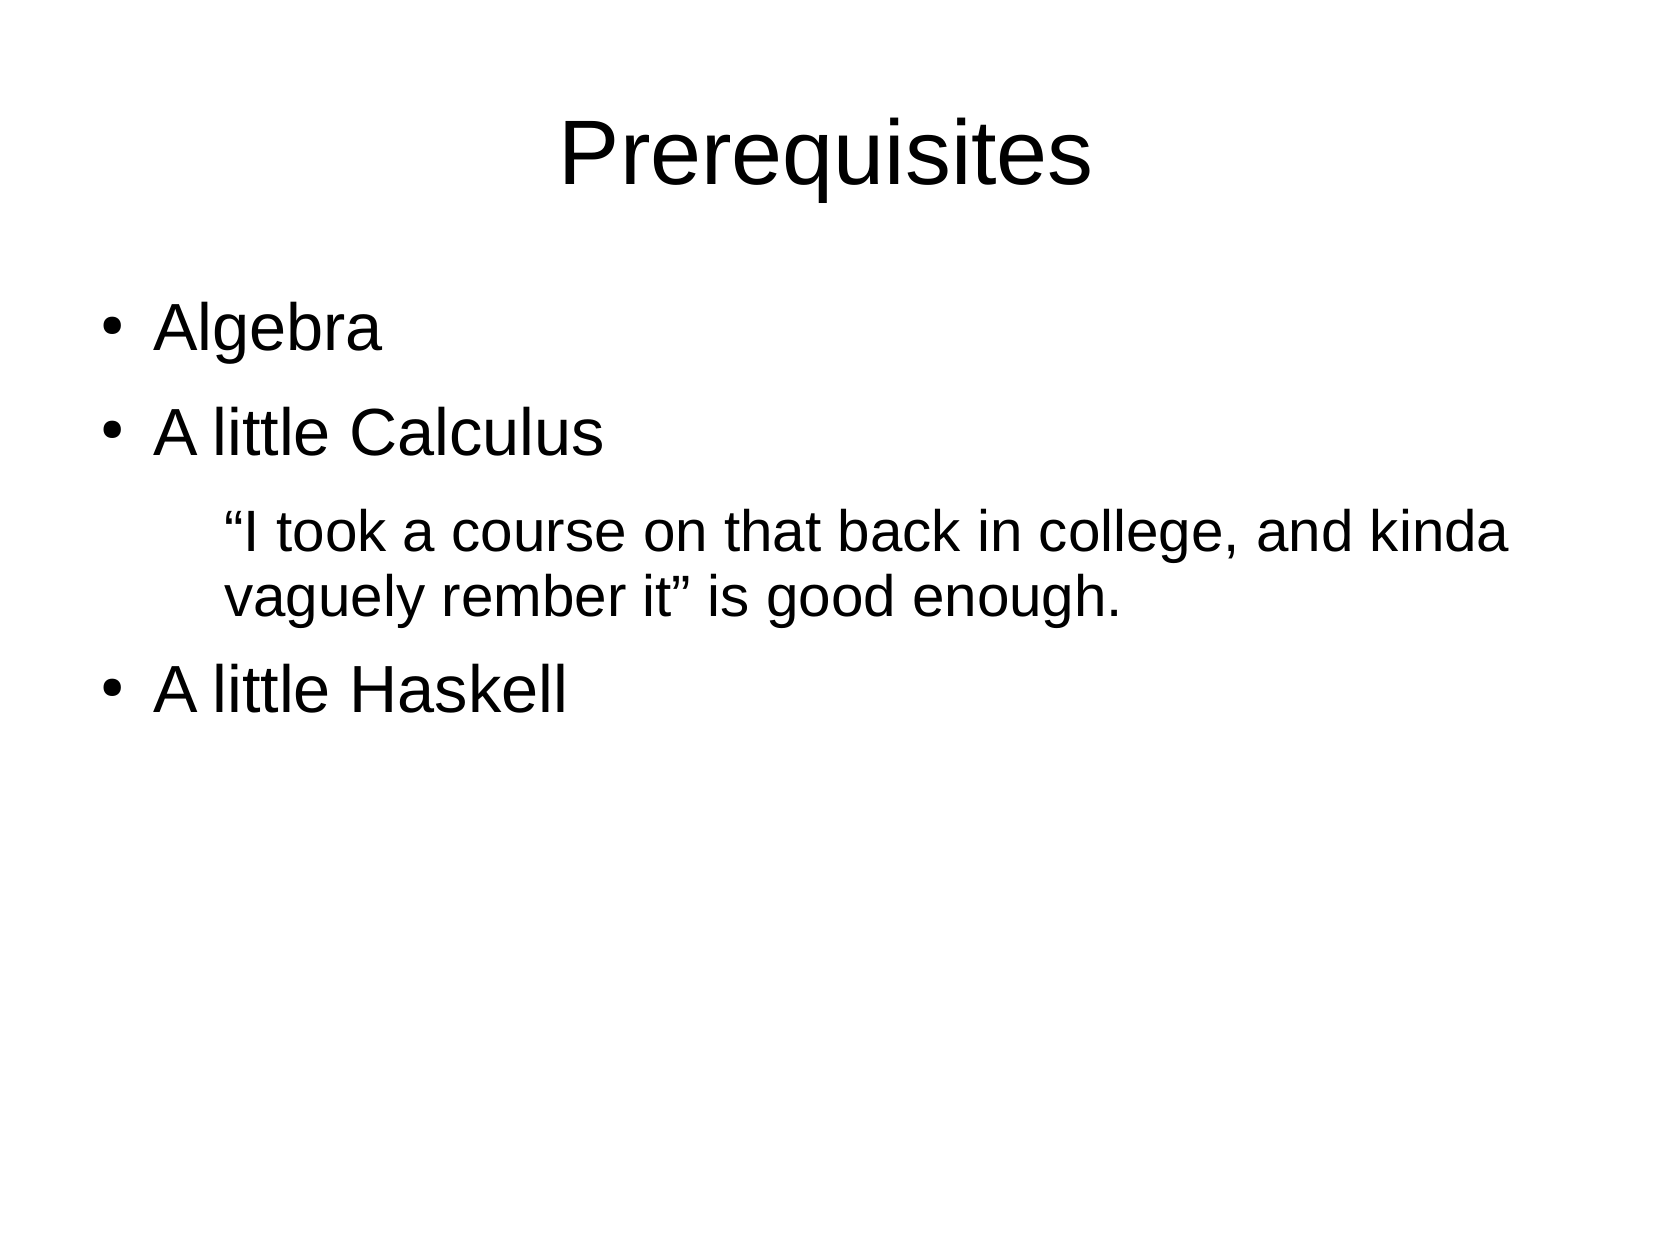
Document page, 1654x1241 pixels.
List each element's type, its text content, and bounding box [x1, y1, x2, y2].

title Prerequisites [82, 49, 1571, 257]
list Algebra A little Calculus “I took a course on that back in college, and kinda vaguely rember it” is good enough. A little Haskell [82, 290, 1571, 1010]
